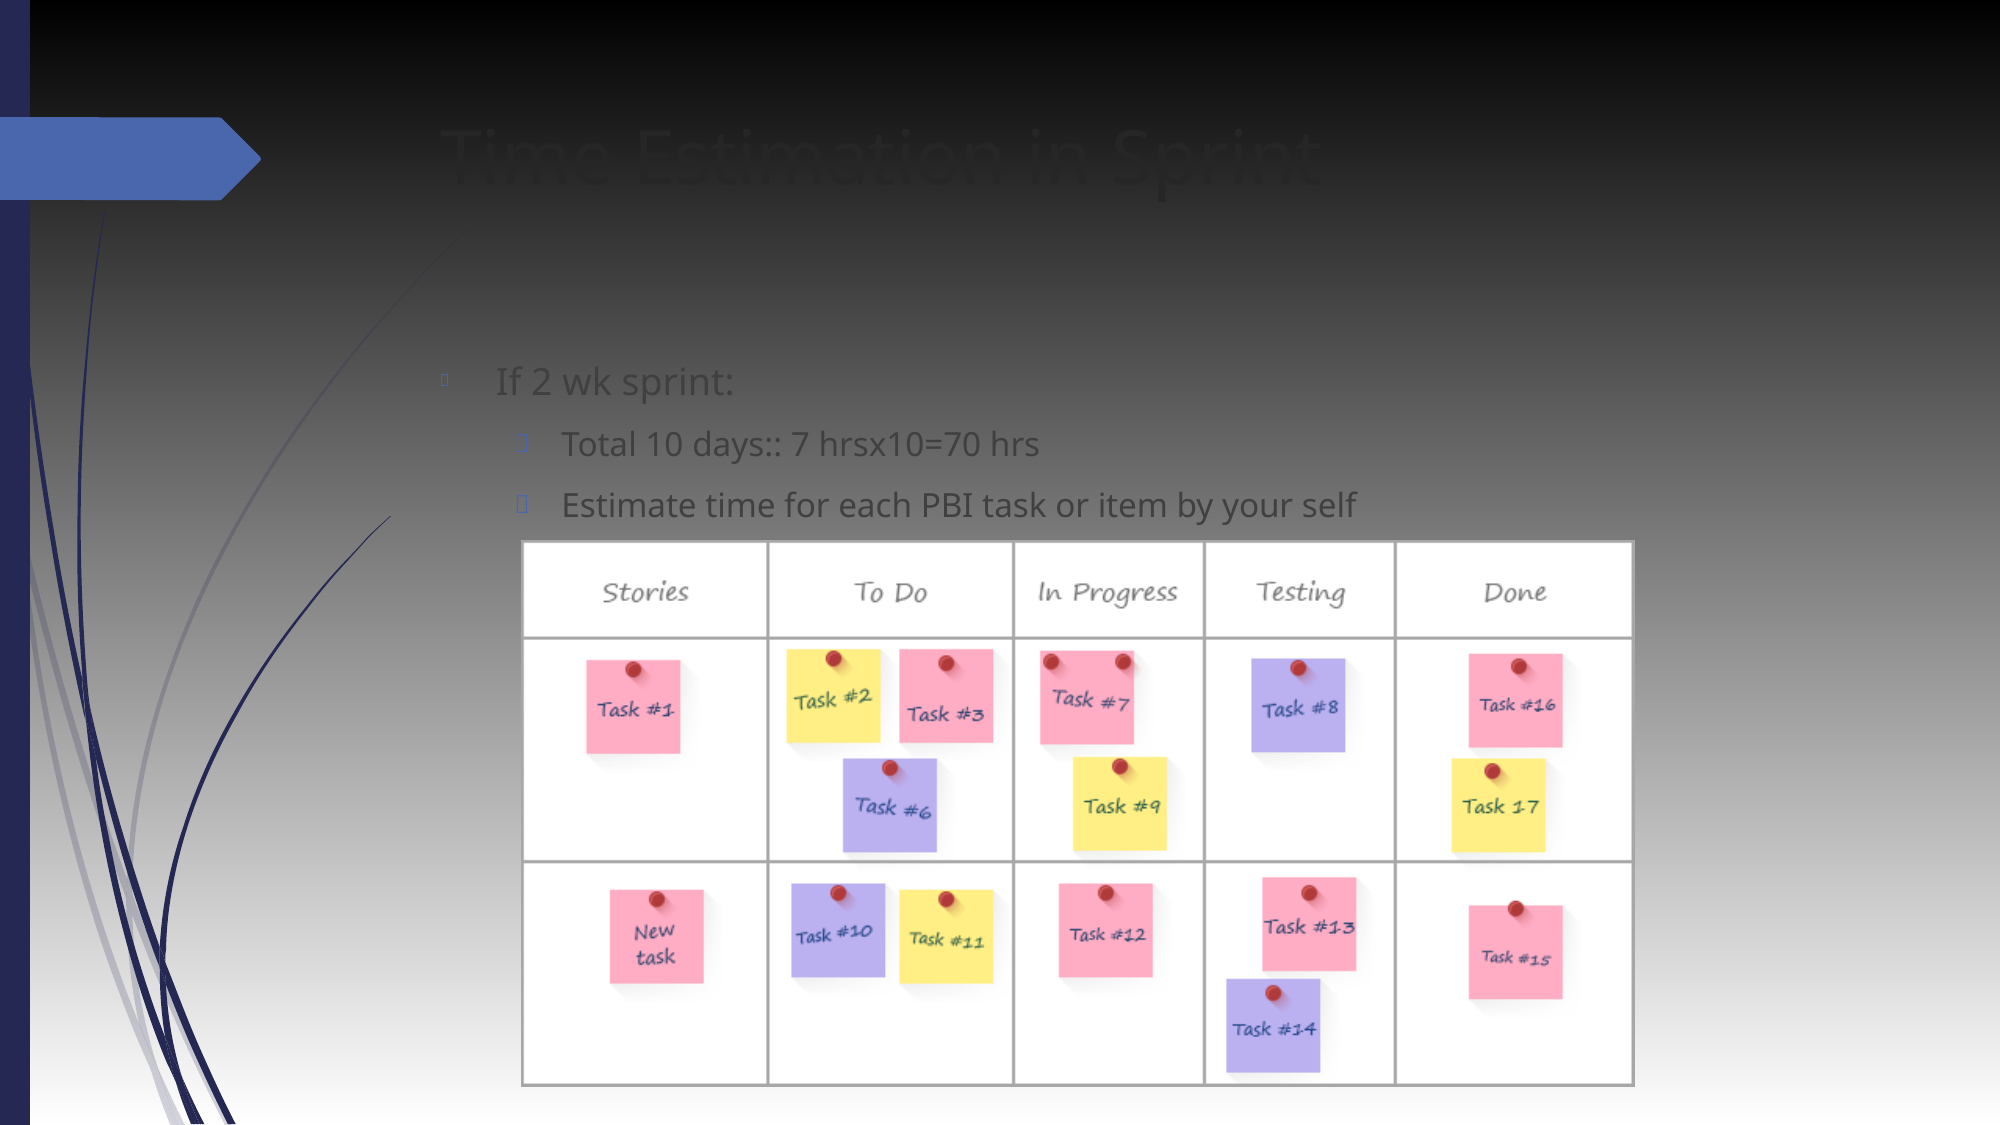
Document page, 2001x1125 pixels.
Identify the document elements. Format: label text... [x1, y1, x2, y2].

title Time Estimation in Sprint [425, 102, 1888, 313]
picture [521, 540, 1635, 1087]
list If 2 wk sprint: Total 10 days:: 7 hrsx10=70 hrs Estimate time for each PBI task or item by your self [424, 350, 1888, 970]
